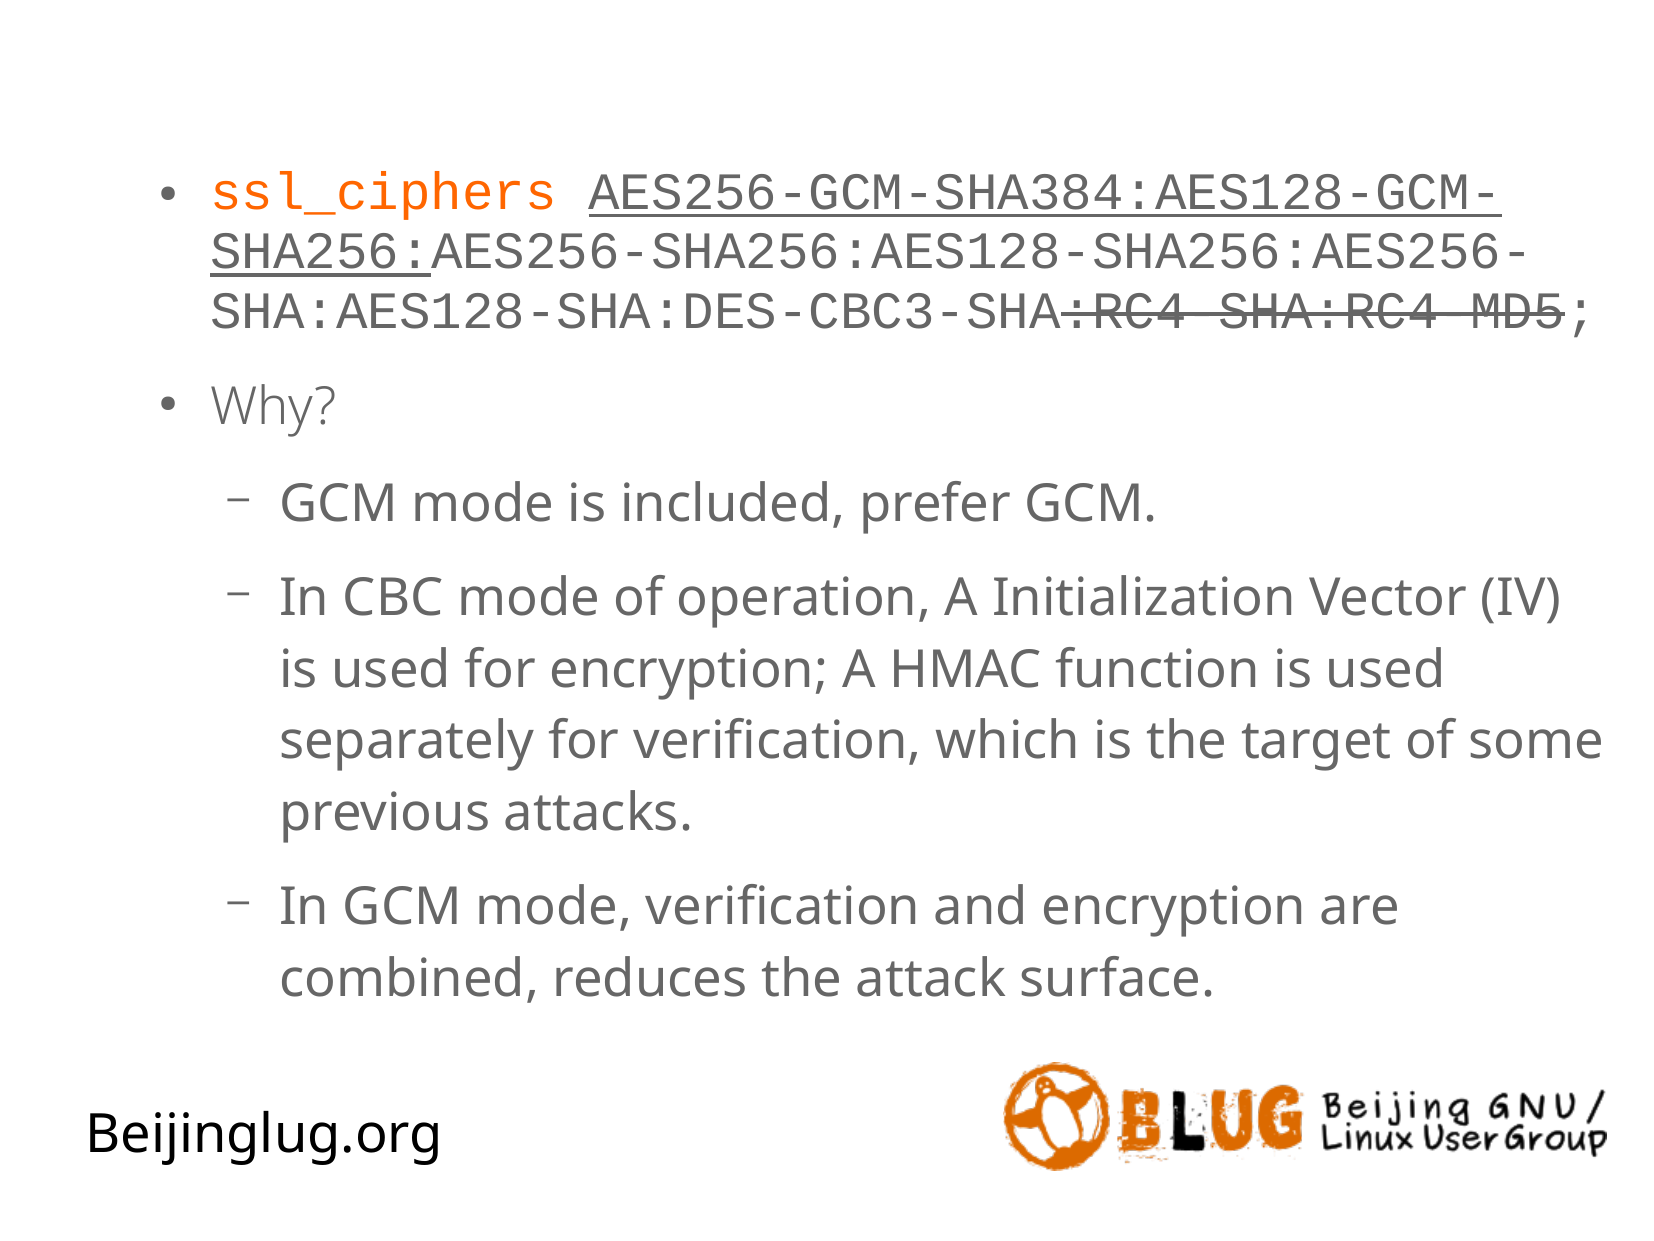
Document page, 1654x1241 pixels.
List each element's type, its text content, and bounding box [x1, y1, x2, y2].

list ssl_ciphers AES256-GCM-SHA384:AES128-GCM-SHA256:AES256-SHA256:AES128-SHA256:AES256-SHA:AES128-SHA:DES-CBC3-SHA:RC4-SHA:RC4-MD5; Why? GCM mode is included, prefer GCM. In CBC mode of operation, A Initialization Vector (IV) is used for encryption; A HMAC function is used separately for verification, which is the target of some previous attacks. In GCM mode, verification and encryption are combined, reduces the attack surface. [141, 165, 1615, 1073]
picture [1003, 1073, 1607, 1171]
